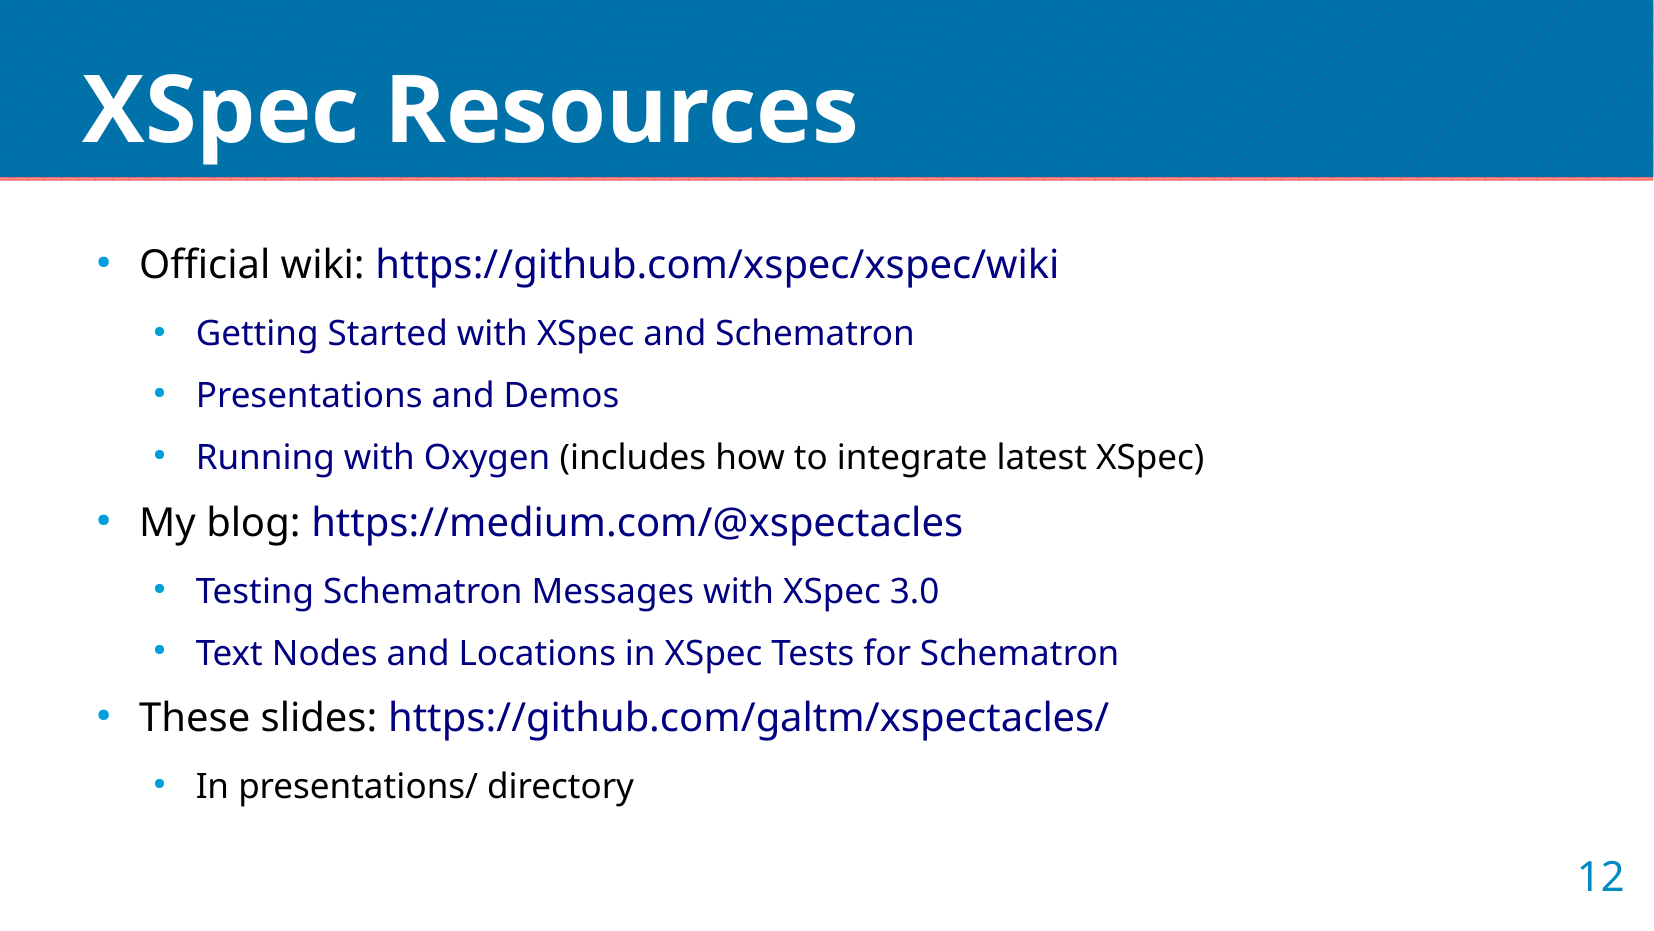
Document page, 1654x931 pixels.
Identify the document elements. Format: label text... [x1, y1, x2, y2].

list Official wiki: https://github.com/xspec/xspec/wiki Getting Started with XSpec and Schematron Presentations and Demos Running with Oxygen (includes how to integrate latest XSpec) My blog: https://medium.com/@xspectacles Testing Schematron Messages with XSpec 3.0 Text Nodes and Locations in XSpec Tests for Schematron These slides: https://github.com/galtm/xspectacles/ In presentations/ directory [82, 236, 1563, 811]
title XSpec Resources [82, 14, 1571, 171]
